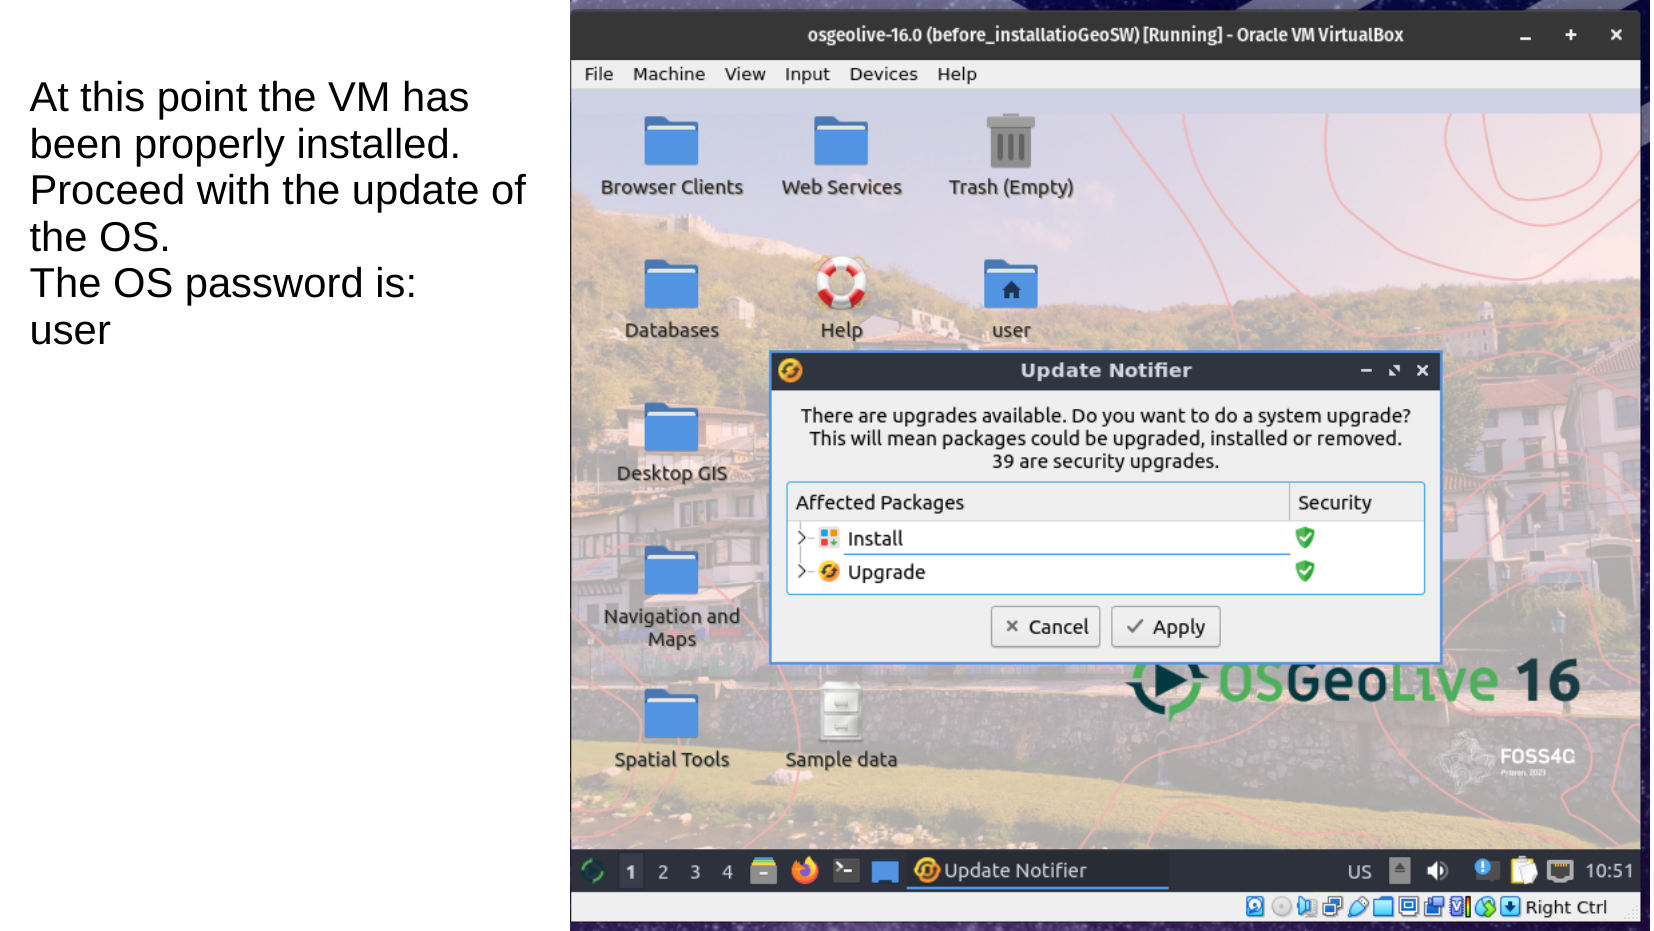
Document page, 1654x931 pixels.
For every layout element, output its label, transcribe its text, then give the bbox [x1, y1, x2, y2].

title At this point the VM has been properly installed. Proceed with the update of the OS. The OS password is: user [29, 37, 535, 391]
picture [570, 0, 1650, 931]
